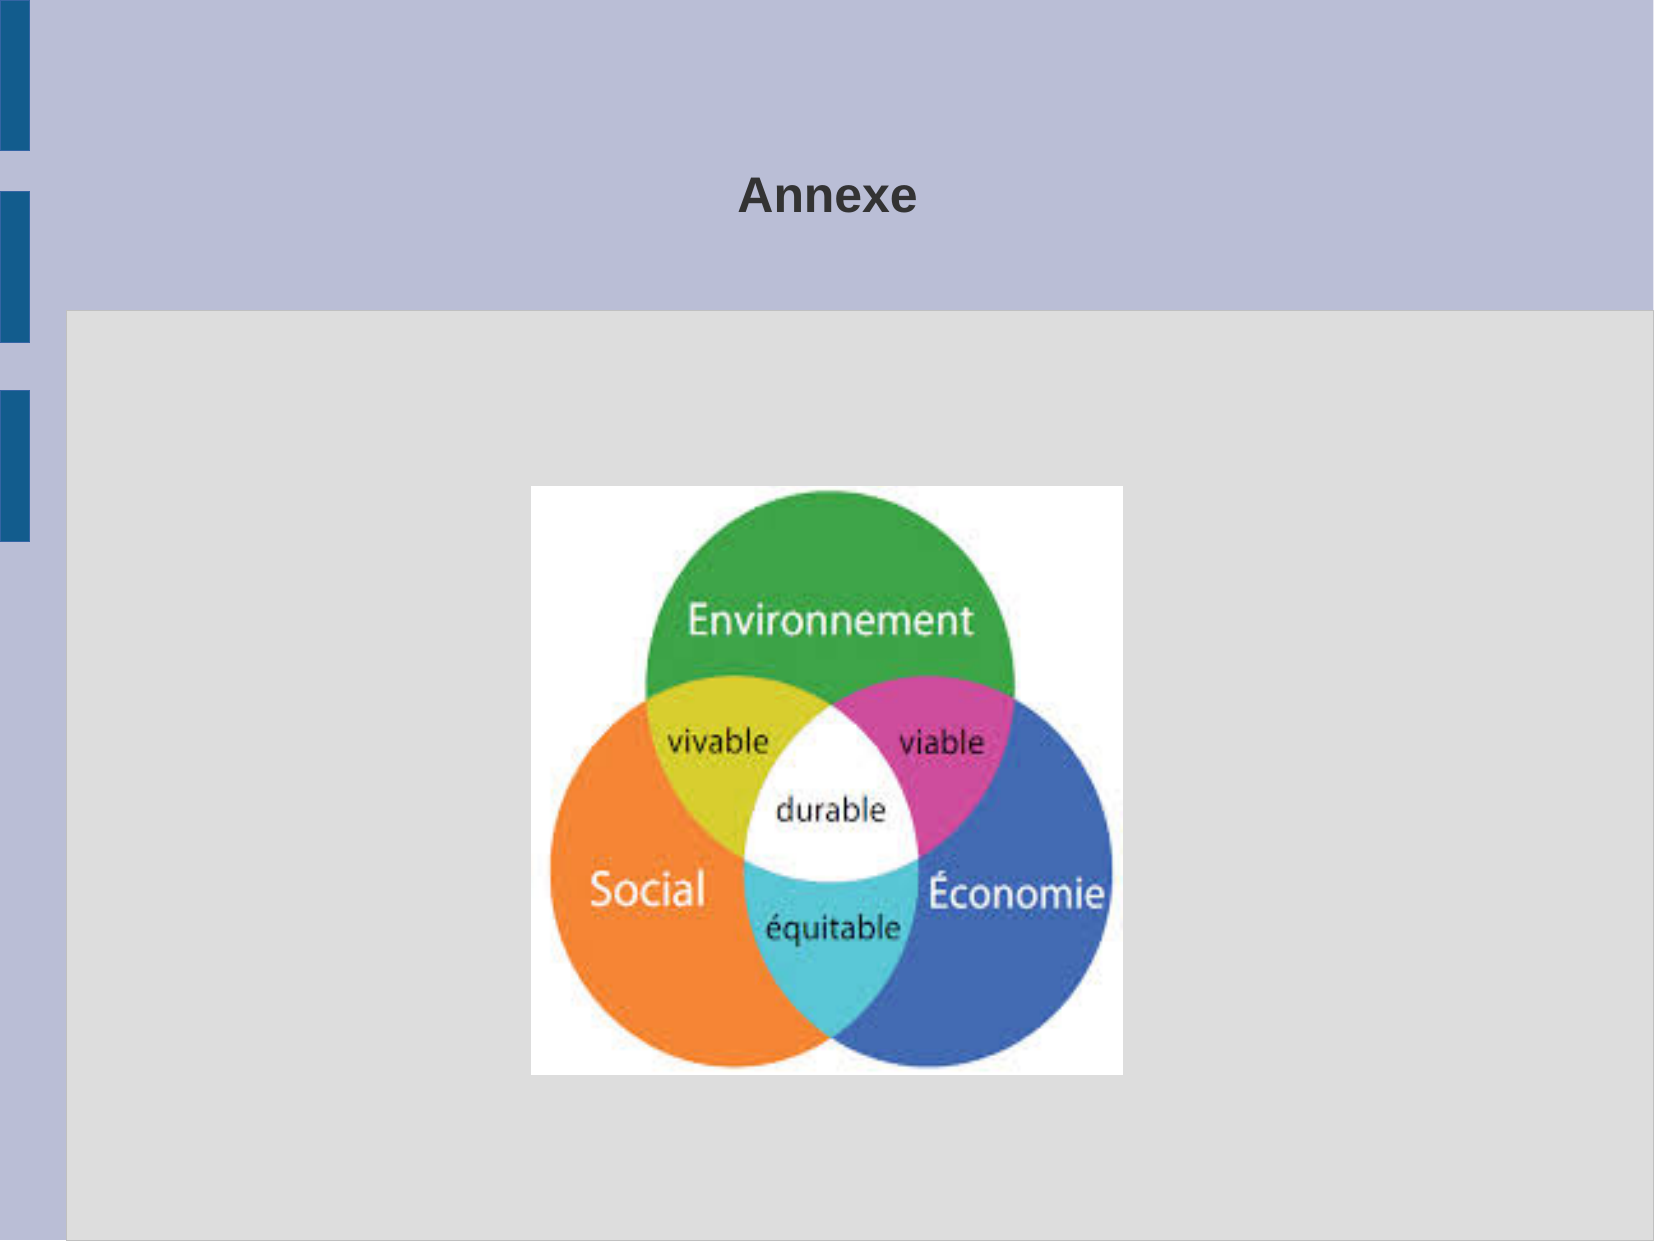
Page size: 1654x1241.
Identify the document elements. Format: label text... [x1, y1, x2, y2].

picture [531, 486, 1123, 1075]
title Annexe [121, 91, 1534, 299]
